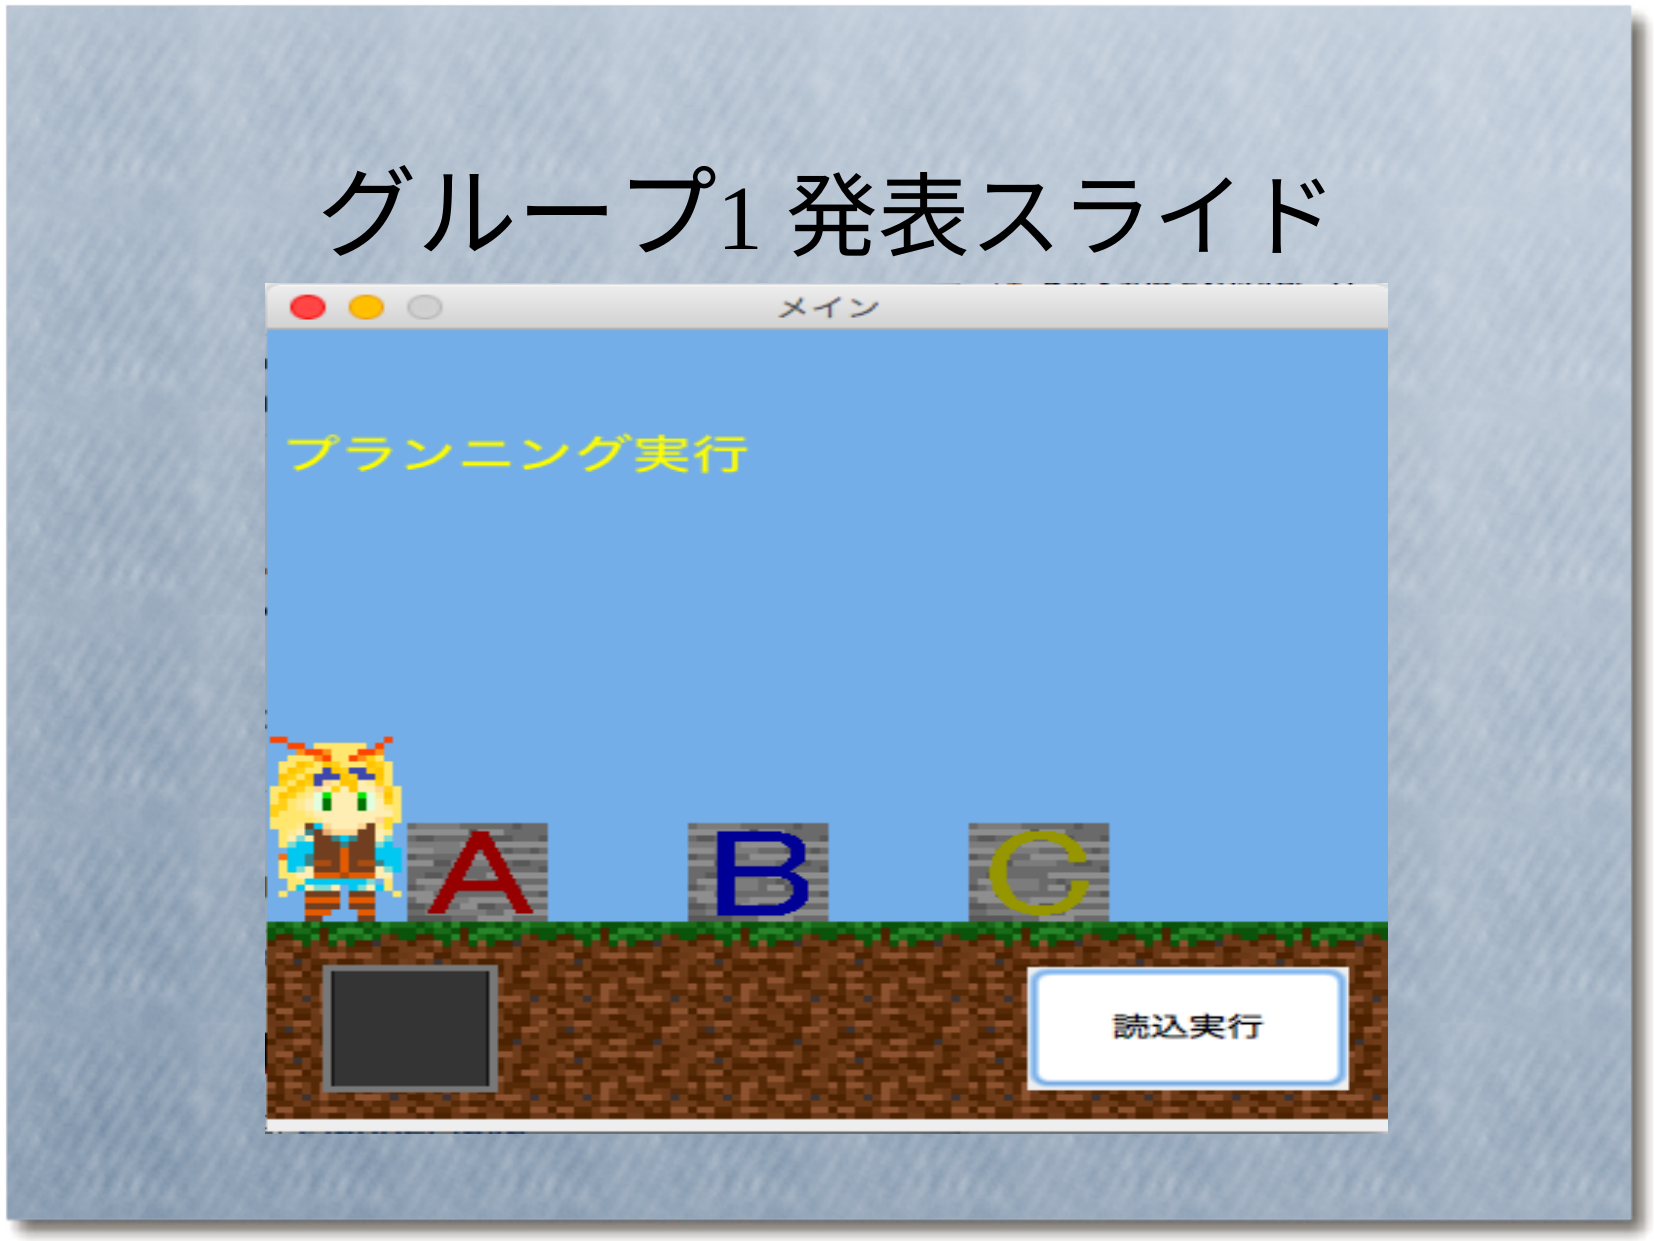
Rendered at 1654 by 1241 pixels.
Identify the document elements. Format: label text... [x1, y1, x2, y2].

title グループ1 発表スライド [121, 102, 1534, 310]
picture [0, 0, 1654, 1241]
